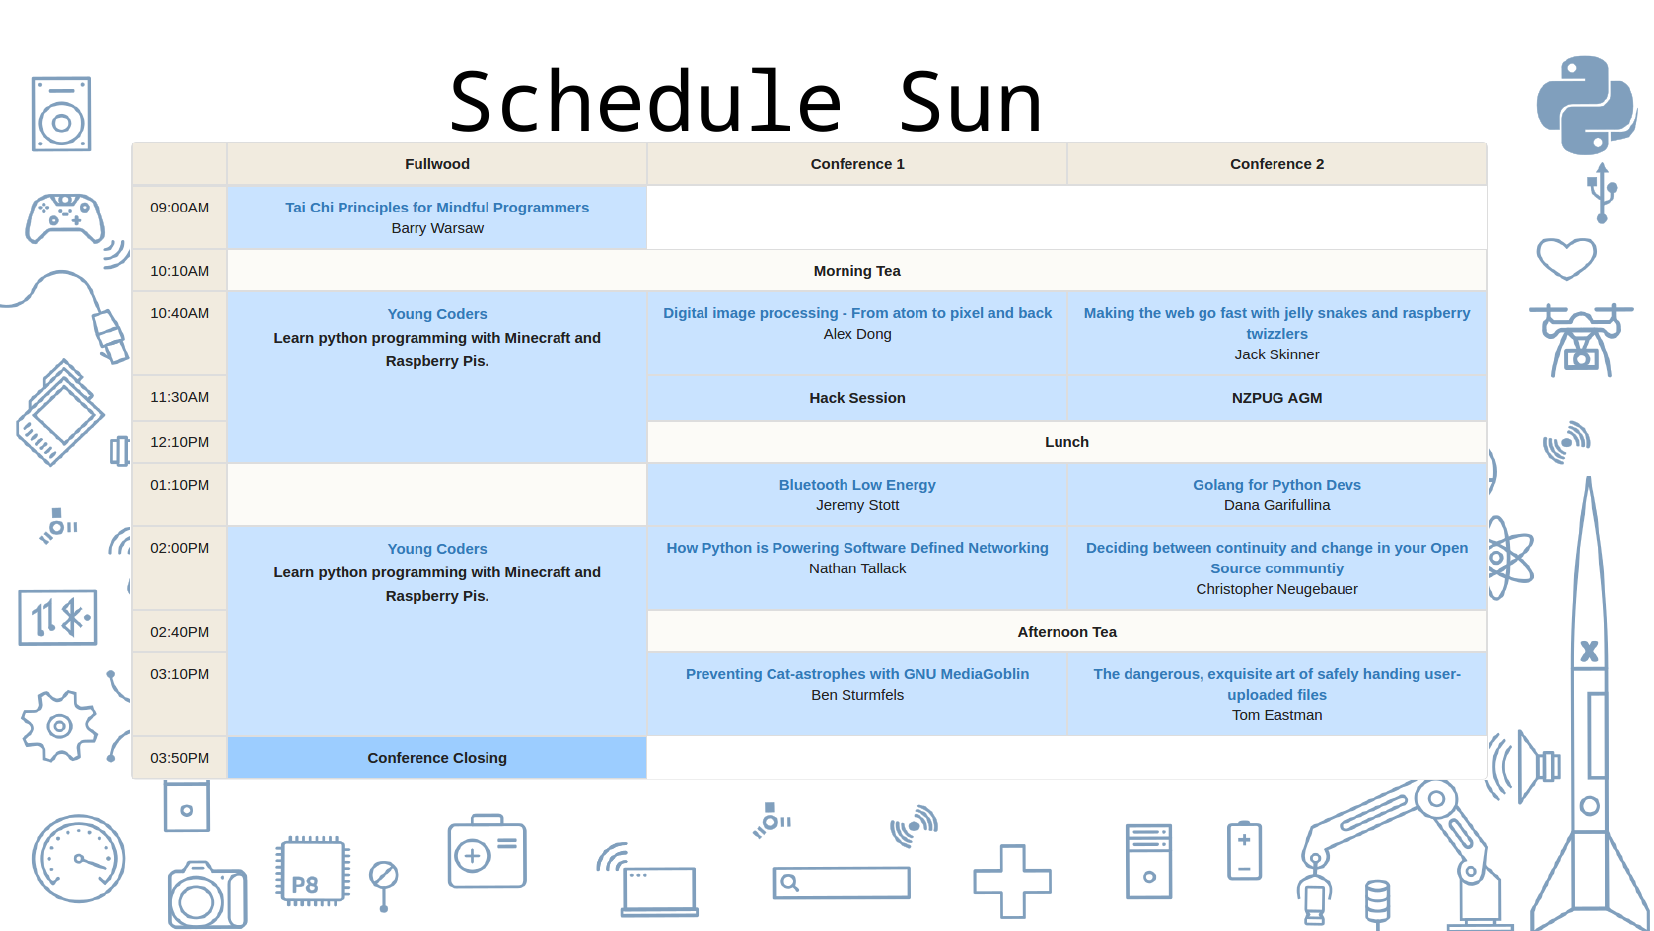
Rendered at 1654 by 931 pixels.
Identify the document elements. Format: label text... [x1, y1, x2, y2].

picture [0, 0, 1654, 931]
text_box Schedule Sun 11th [431, 35, 1223, 141]
